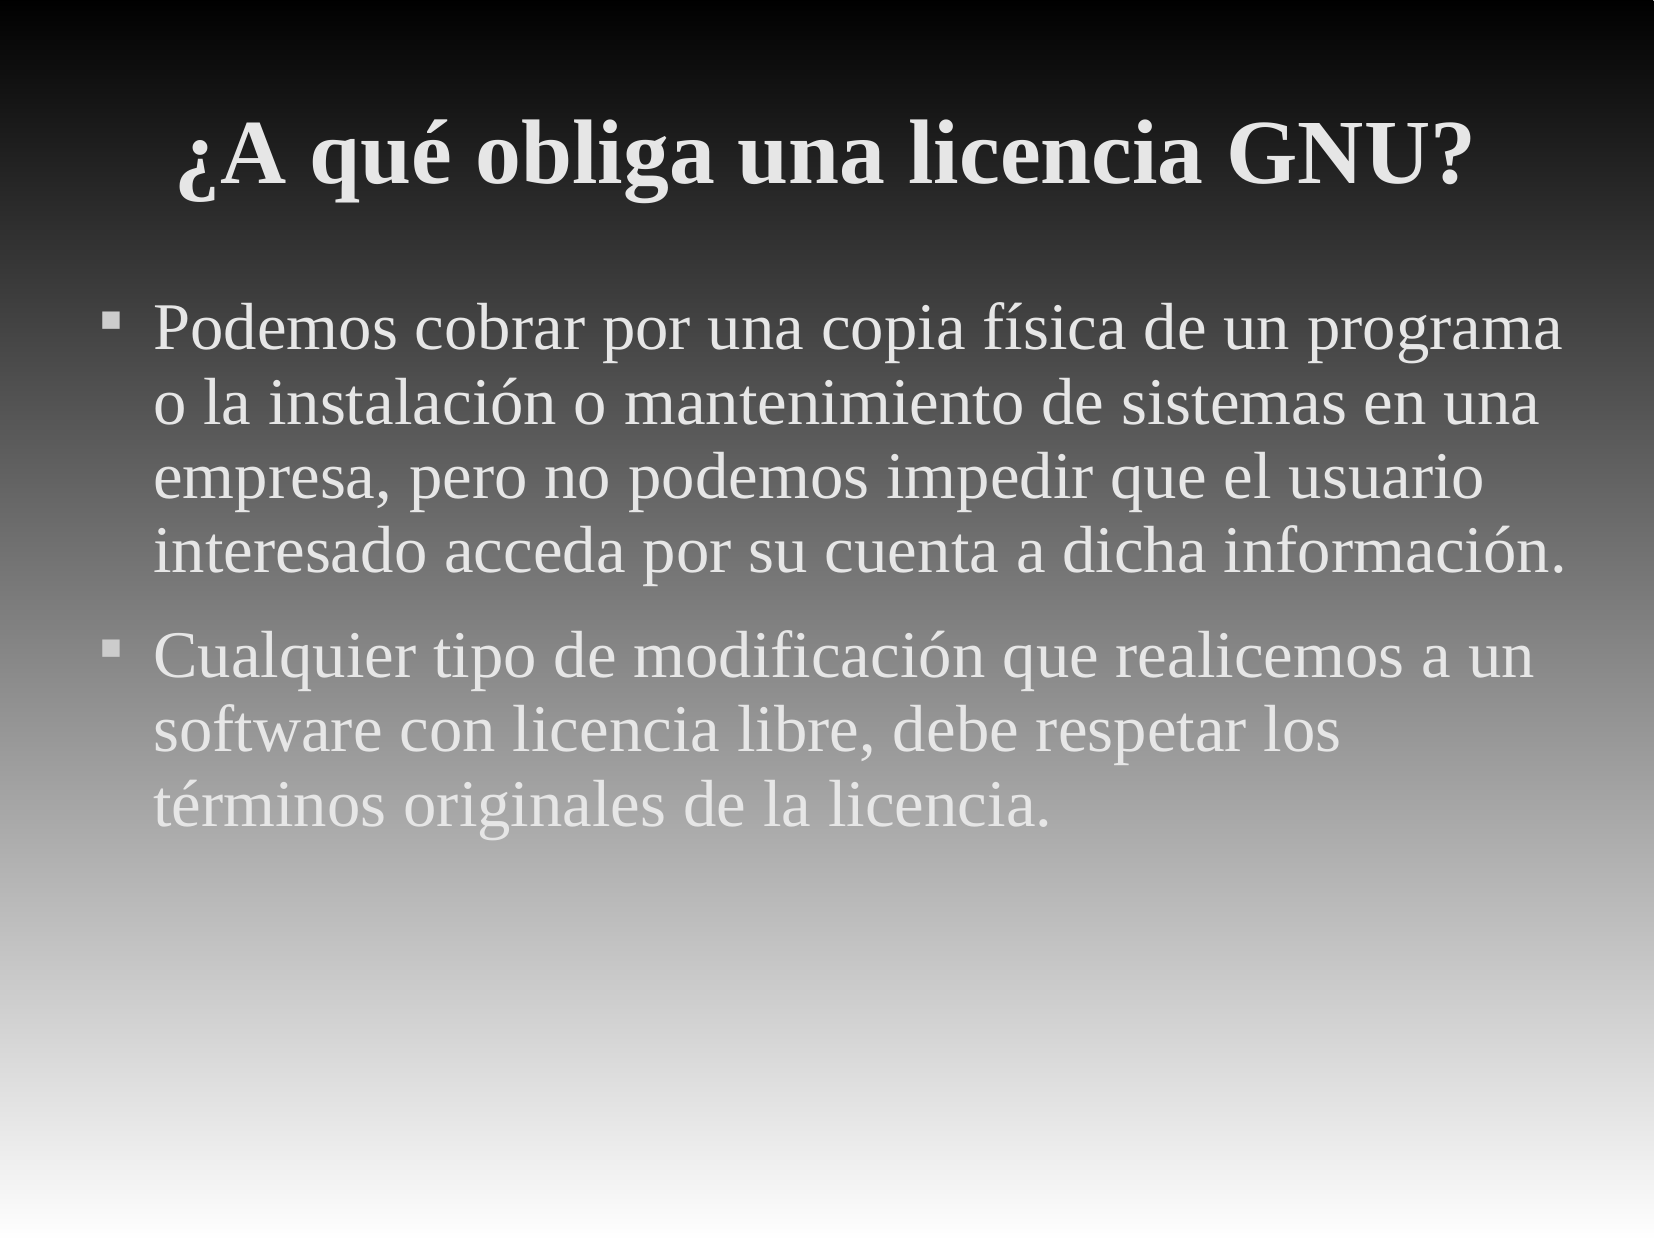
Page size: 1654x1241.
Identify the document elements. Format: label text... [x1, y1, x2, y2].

title ¿A qué obliga una licencia GNU? [82, 49, 1571, 257]
list Podemos cobrar por una copia física de un programa o la instalación o mantenimiento de sistemas en una empresa, pero no podemos impedir que el usuario interesado acceda por su cuenta a dicha información. Cualquier tipo de modificación que realicemos a un software con licencia libre, debe respetar los términos originales de la licencia. [82, 290, 1571, 1109]
